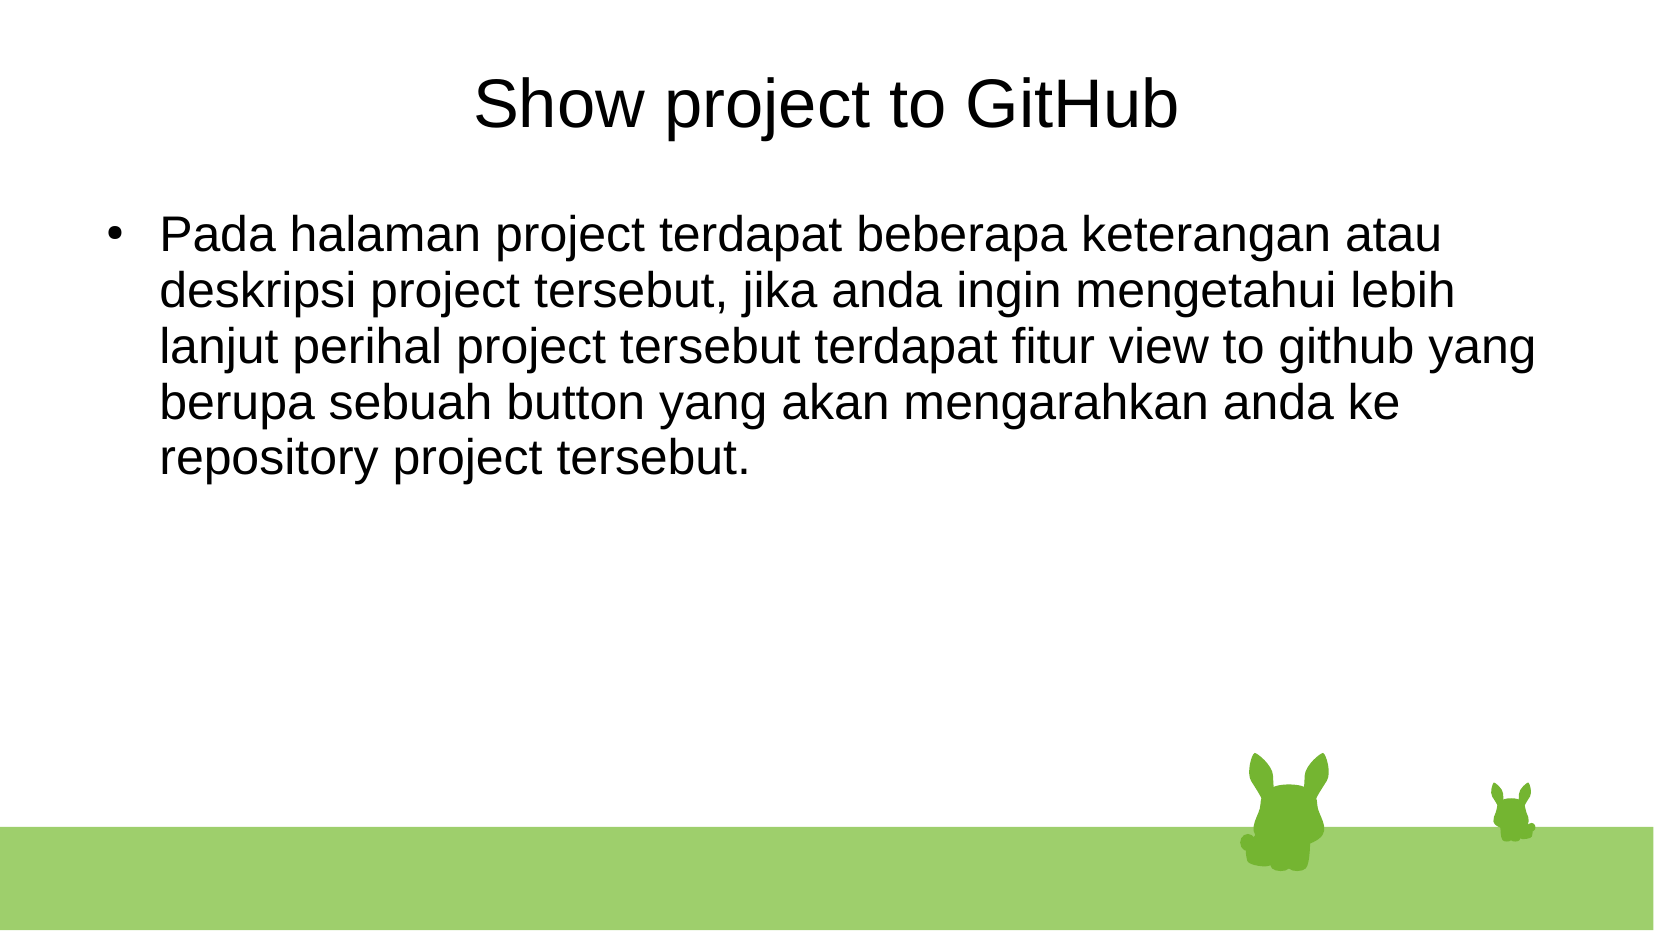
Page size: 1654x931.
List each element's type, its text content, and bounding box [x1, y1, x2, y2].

title Show project to GitHub [88, 29, 1565, 178]
list Pada halaman project terdapat beberapa keterangan atau deskripsi project tersebut, jika anda ingin mengetahui lebih lanjut perihal project tersebut terdapat fitur view to github yang berupa sebuah button yang akan mengarahkan anda ke repository project tersebut. [88, 206, 1565, 739]
